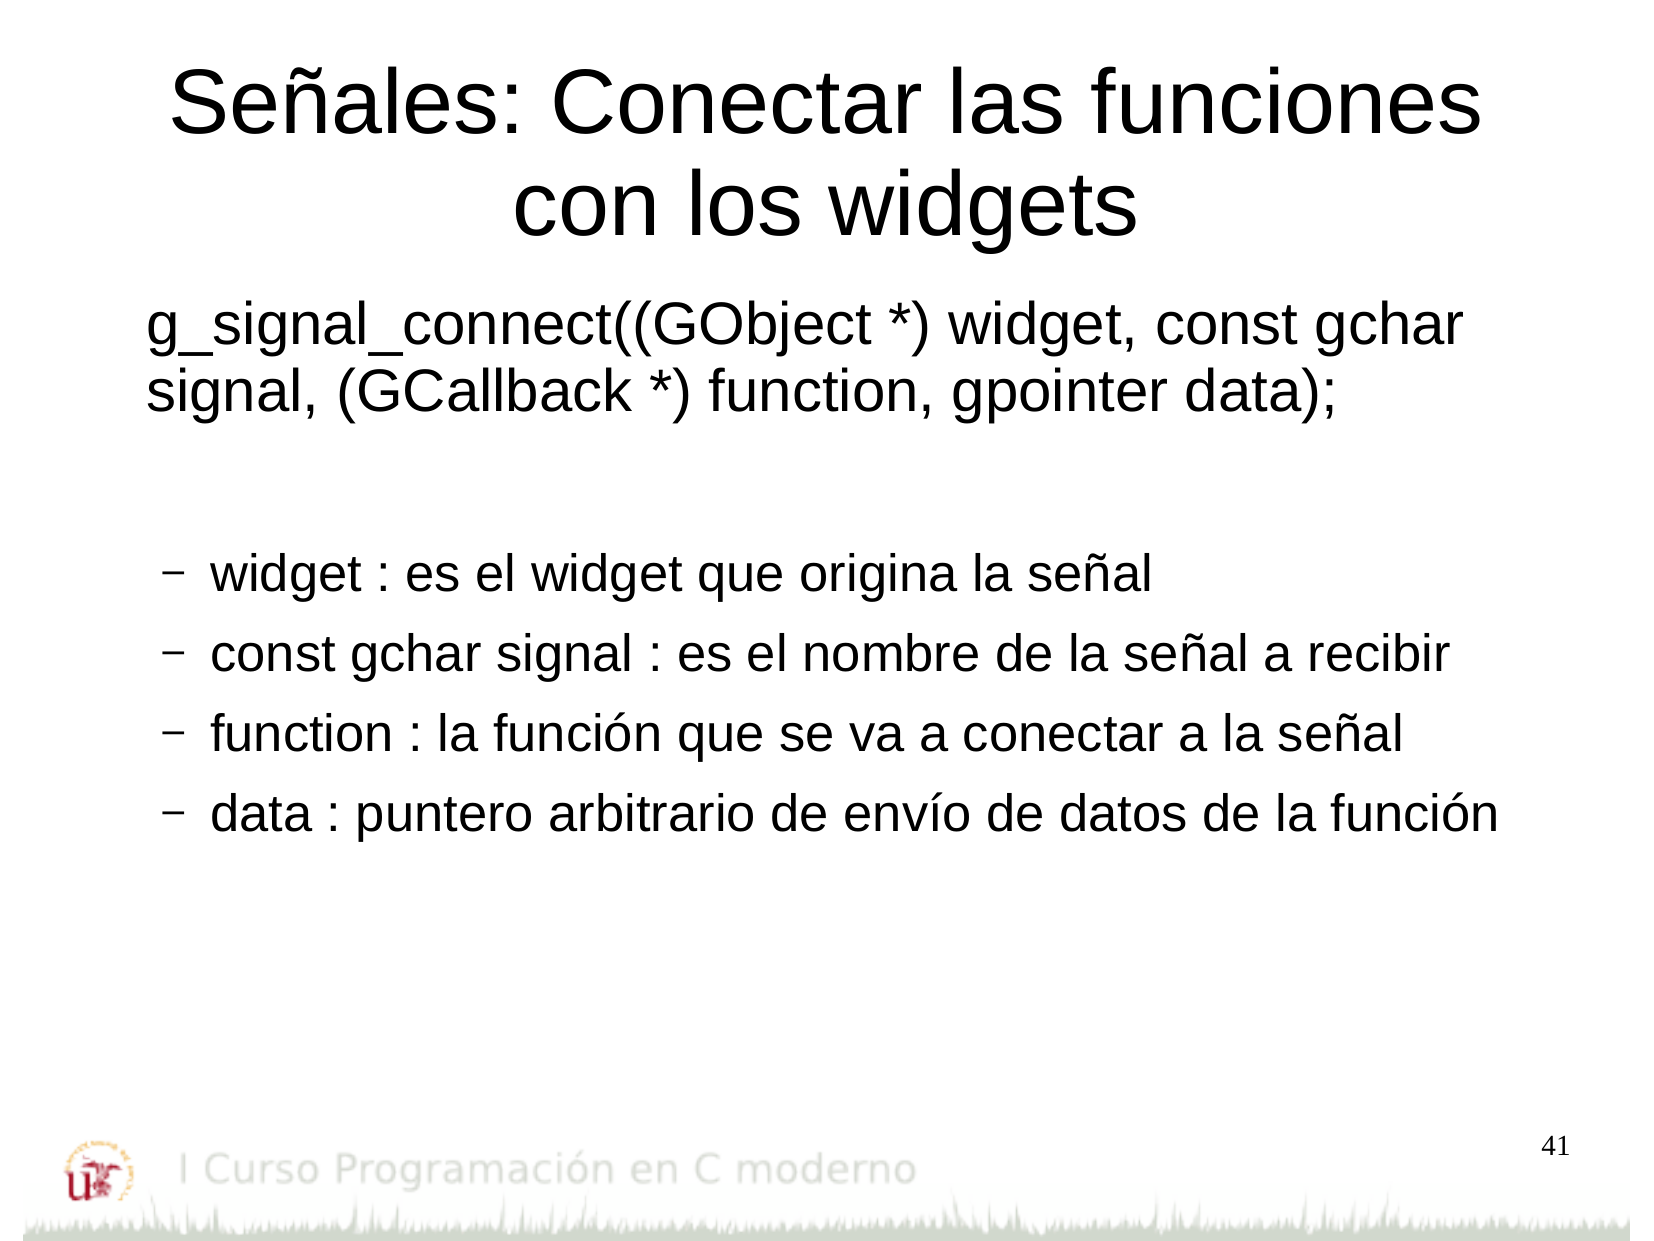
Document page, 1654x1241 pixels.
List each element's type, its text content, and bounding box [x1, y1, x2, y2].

picture [23, 1136, 1630, 1241]
title Señales: Conectar las funciones con los widgets [82, 49, 1571, 257]
list g_signal_connect((GObject *) widget, const gchar signal, (GCallback *) function, gpointer data); widget : es el widget que origina la señal const gchar signal : es el nombre de la señal a recibir function : la función que se va a conectar a la señal data : puntero arbitrario de envío de datos de la función [82, 290, 1538, 1010]
